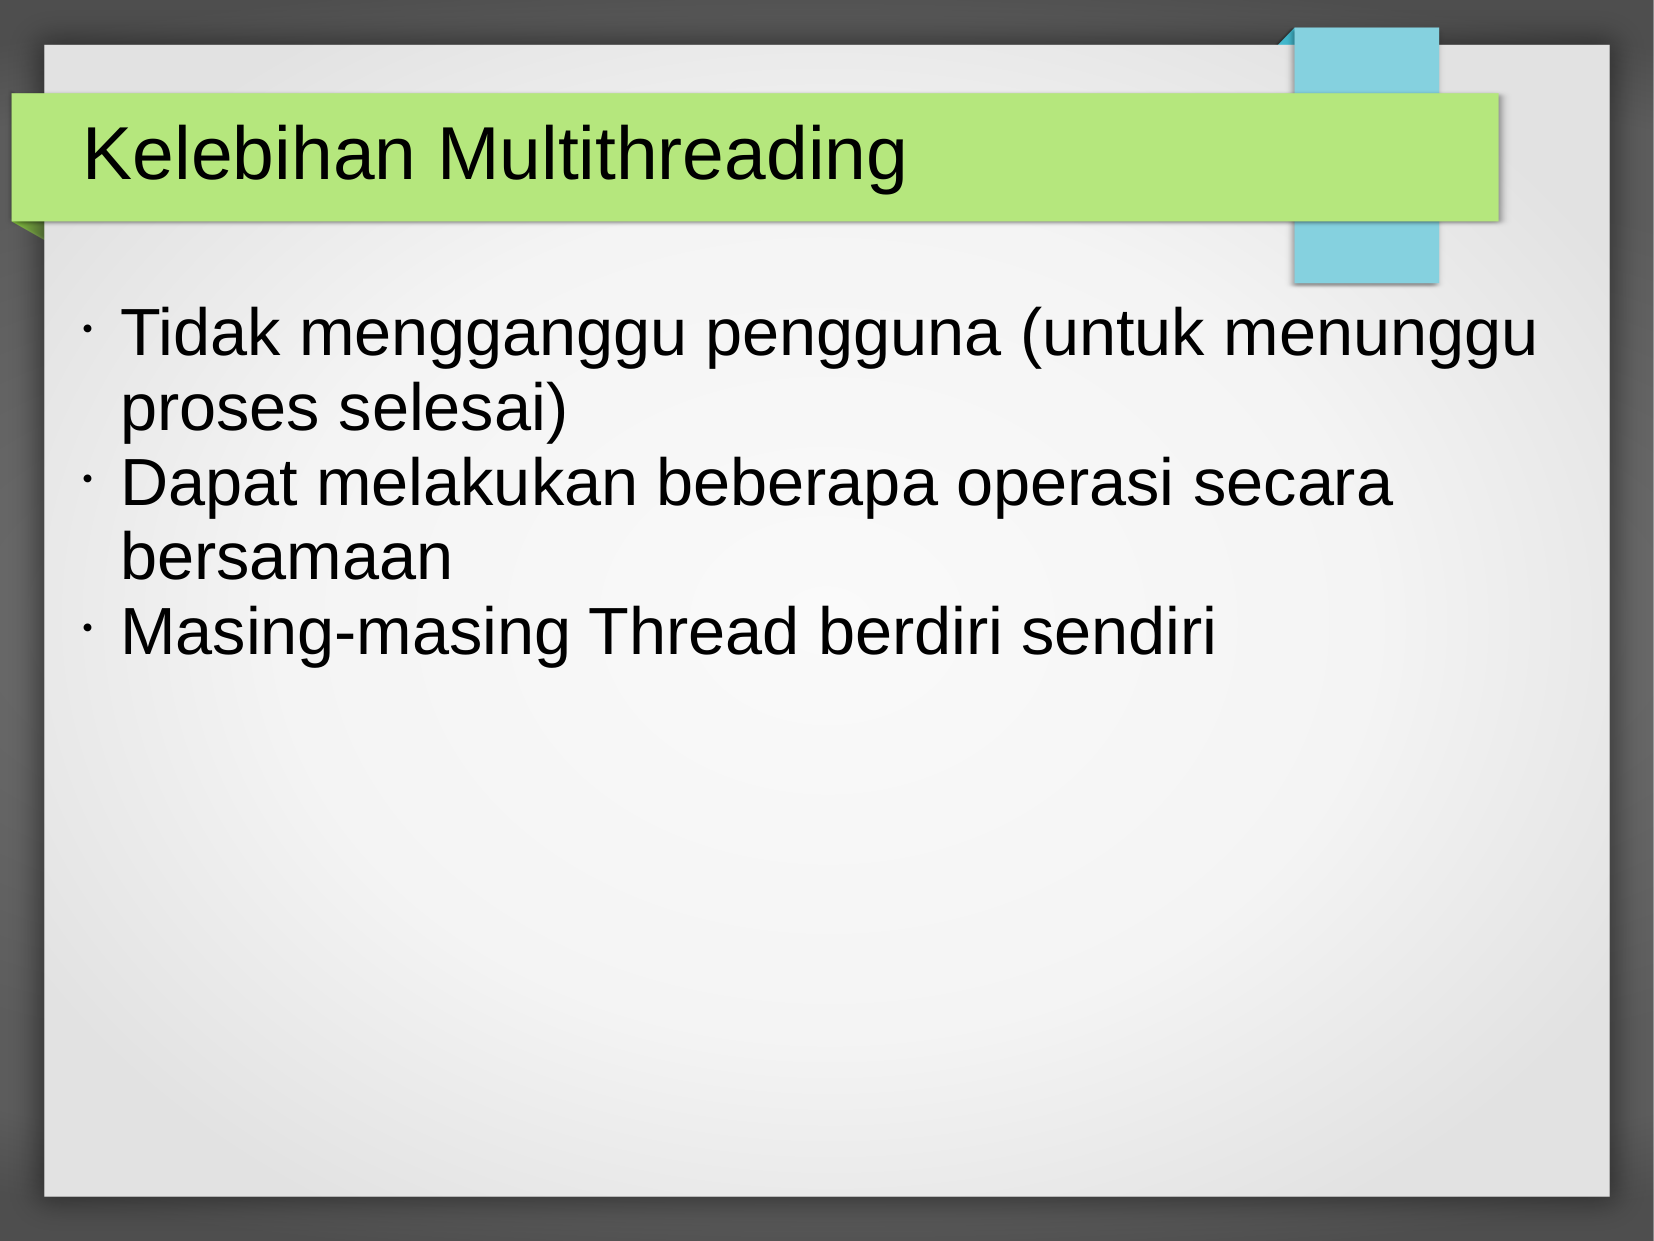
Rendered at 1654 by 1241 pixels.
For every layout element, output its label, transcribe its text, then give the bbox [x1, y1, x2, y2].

subtitle Tidak mengganggu pengguna (untuk menunggu proses selesai) Dapat melakukan beberapa operasi secara bersamaan Masing-masing Thread berdiri sendiri [82, 295, 1571, 1015]
picture [0, 0, 1654, 1241]
title Kelebihan Multithreading [82, 94, 1264, 213]
